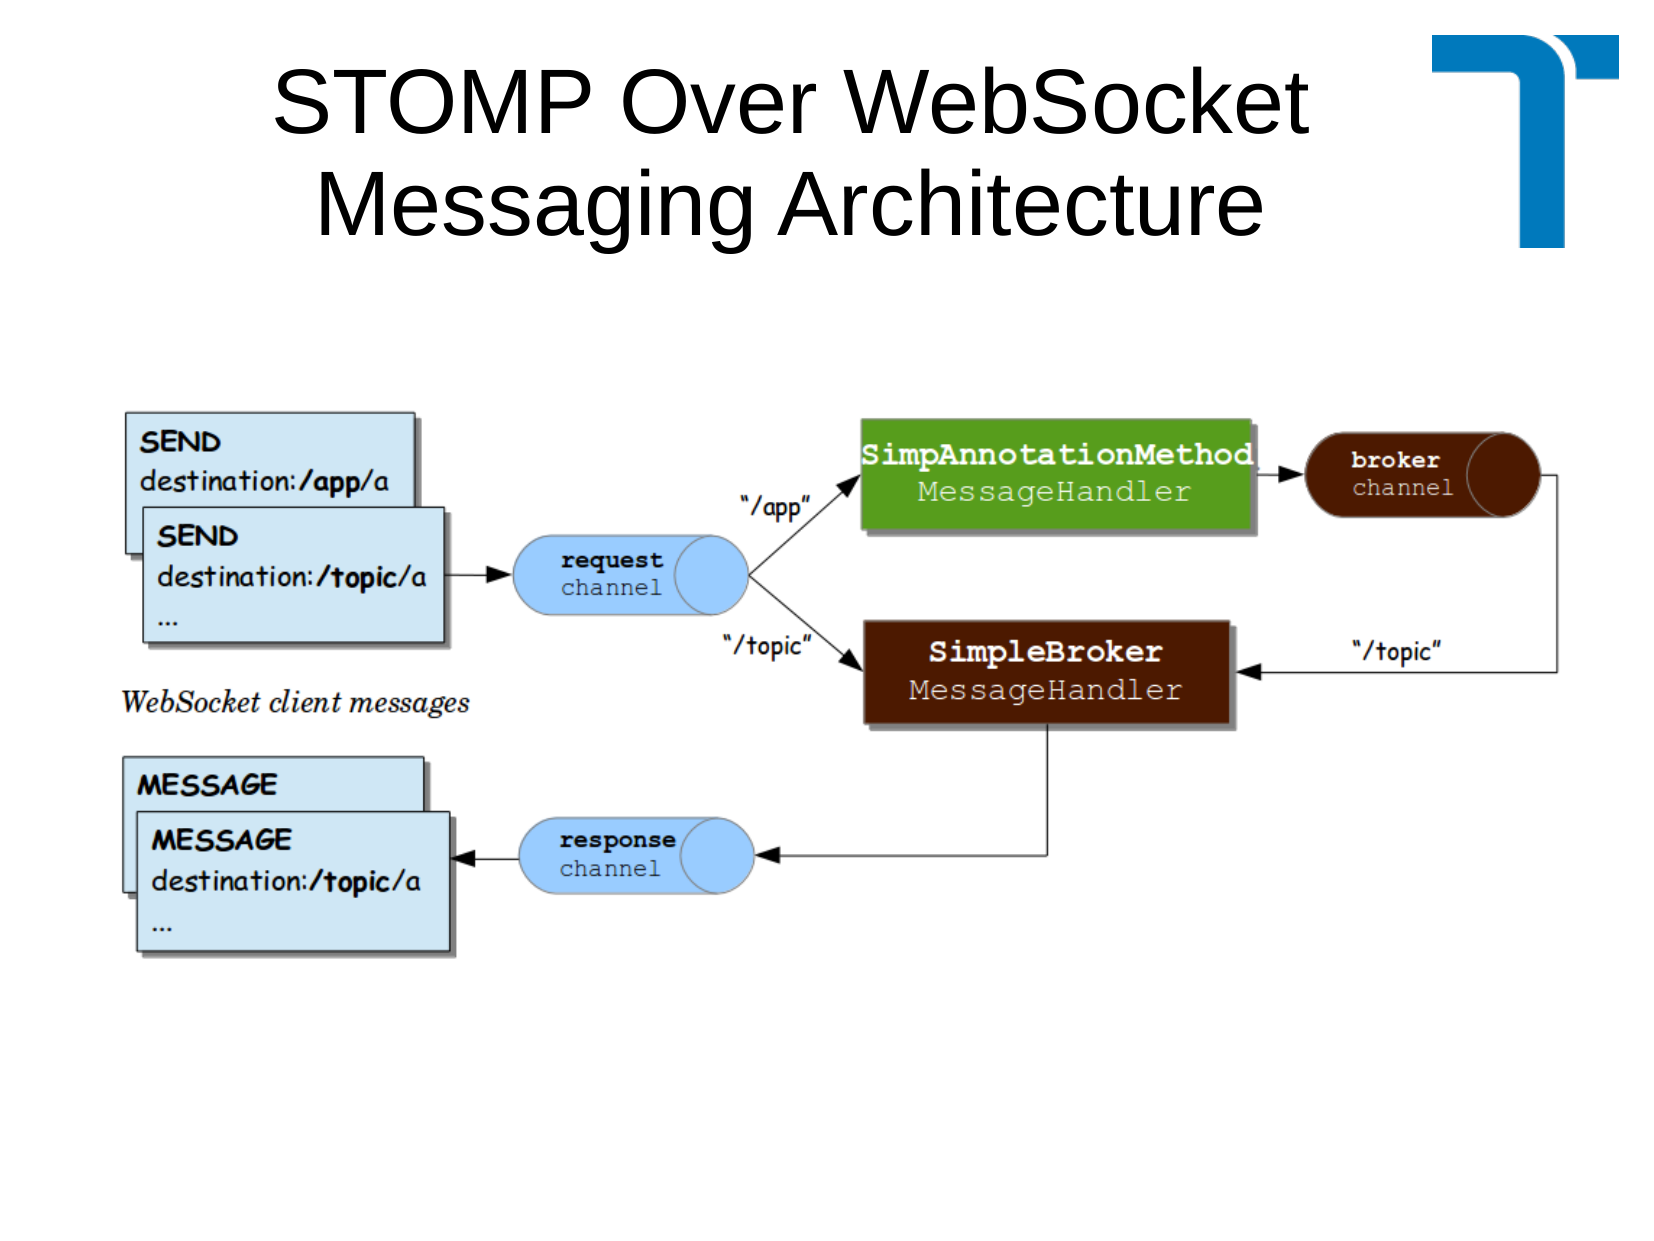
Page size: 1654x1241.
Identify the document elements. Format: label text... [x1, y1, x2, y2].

title STOMP Over WebSocket Messaging Architecture [82, 49, 1501, 257]
picture [118, 401, 1565, 969]
picture [1432, 35, 1619, 248]
